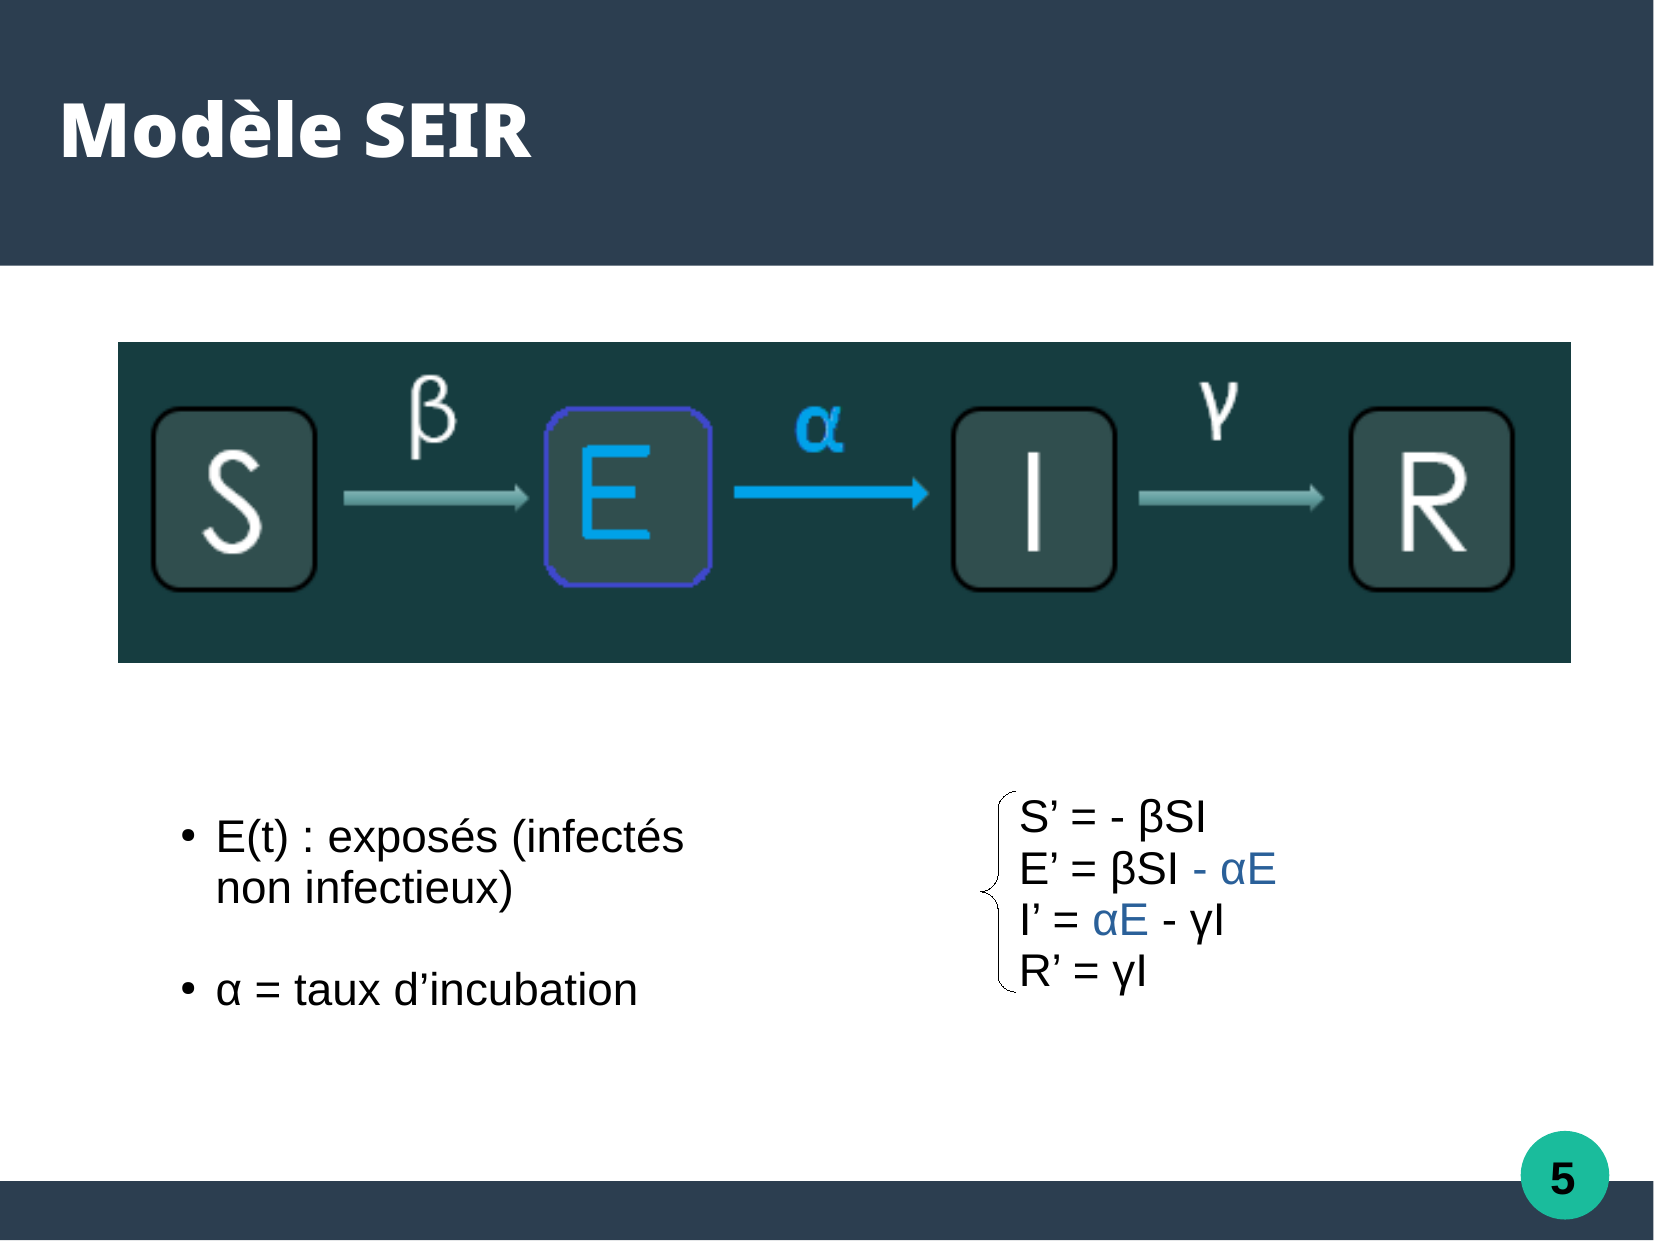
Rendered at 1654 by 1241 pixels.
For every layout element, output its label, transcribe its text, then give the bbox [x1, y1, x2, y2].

text_box 5 [1535, 1145, 1610, 1227]
text_box S’ = - βSI E’ = βSI - αE I’ = αE - γI R’ = γI [1003, 784, 1300, 1004]
picture [118, 342, 1571, 663]
title Modèle SEIR [59, 49, 1595, 207]
text_box E(t) : exposés (infectés non infectieux) α = taux d’incubation [165, 803, 745, 1052]
